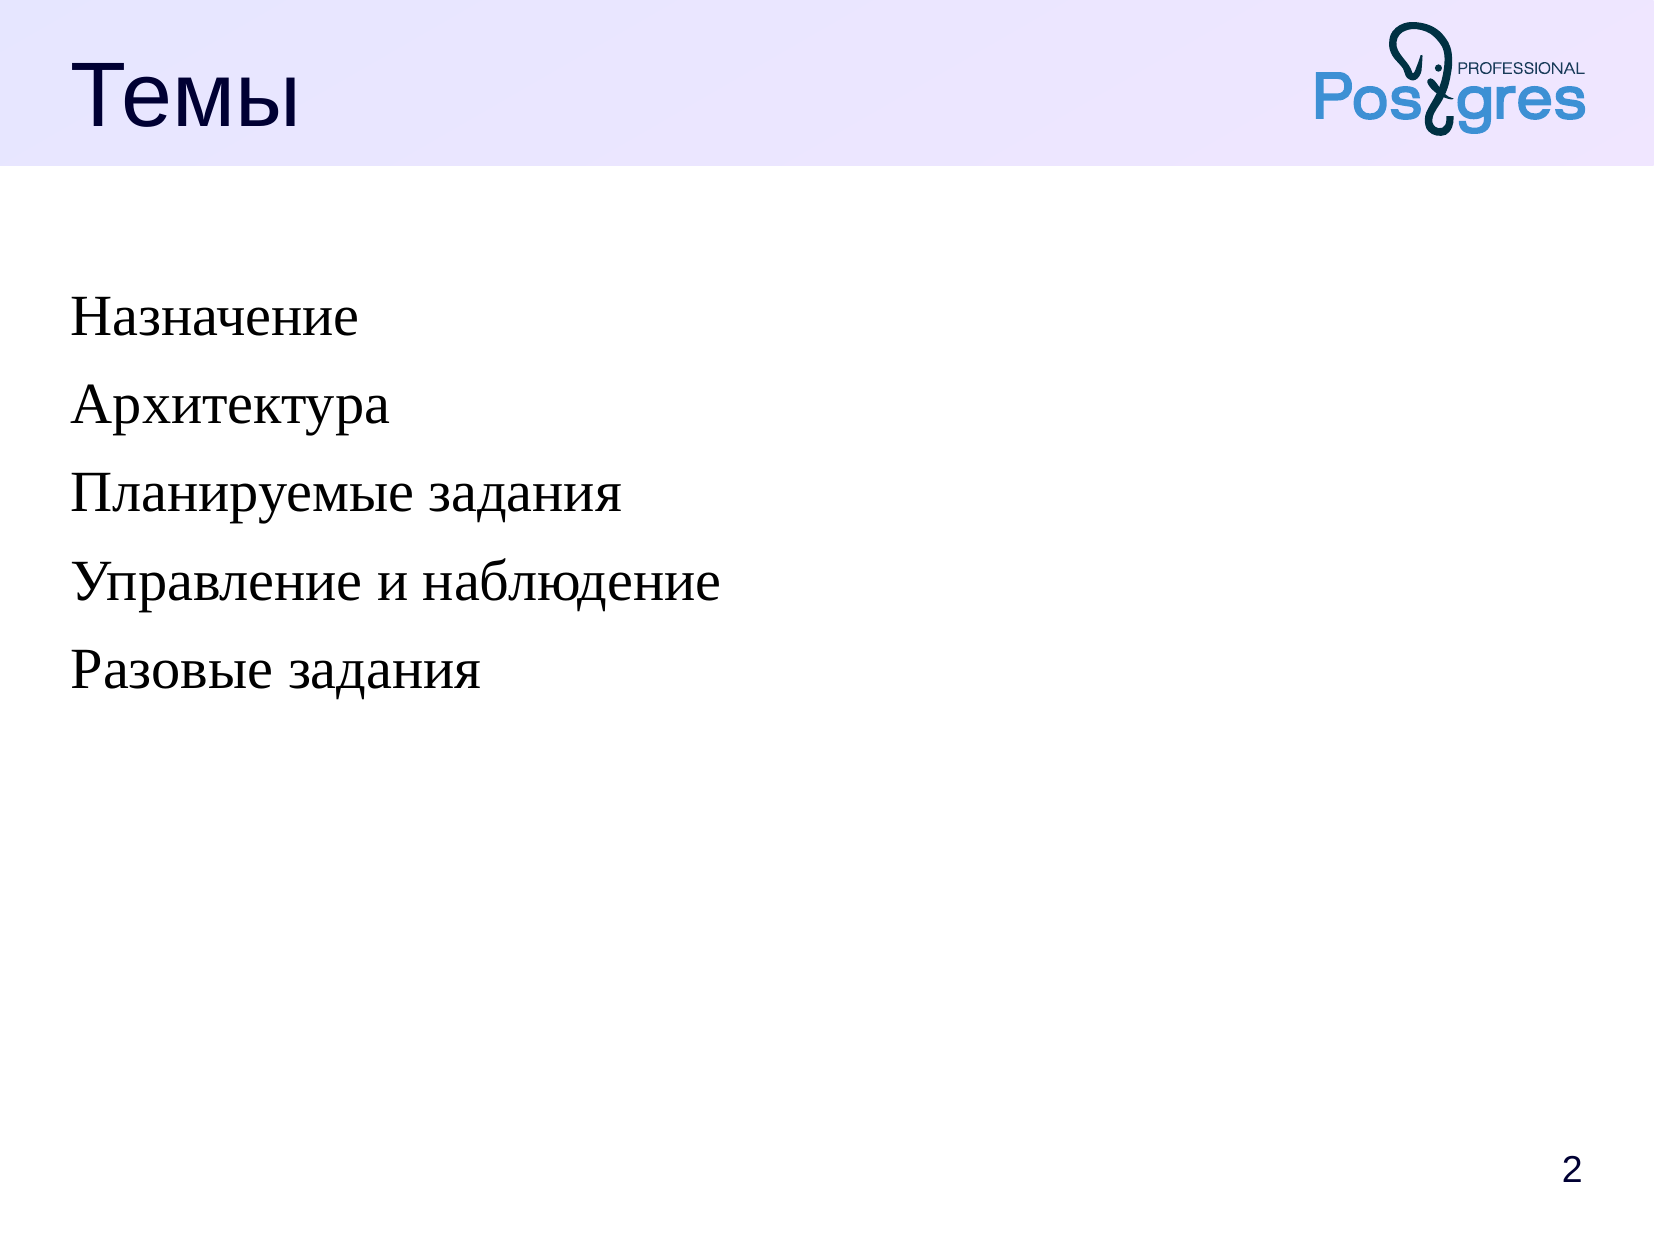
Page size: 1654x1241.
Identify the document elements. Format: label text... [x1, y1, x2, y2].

list Назначение Архитектура Планируемые задания Управление и наблюдение Разовые задания [70, 283, 1583, 1134]
title Темы [70, 43, 1241, 147]
